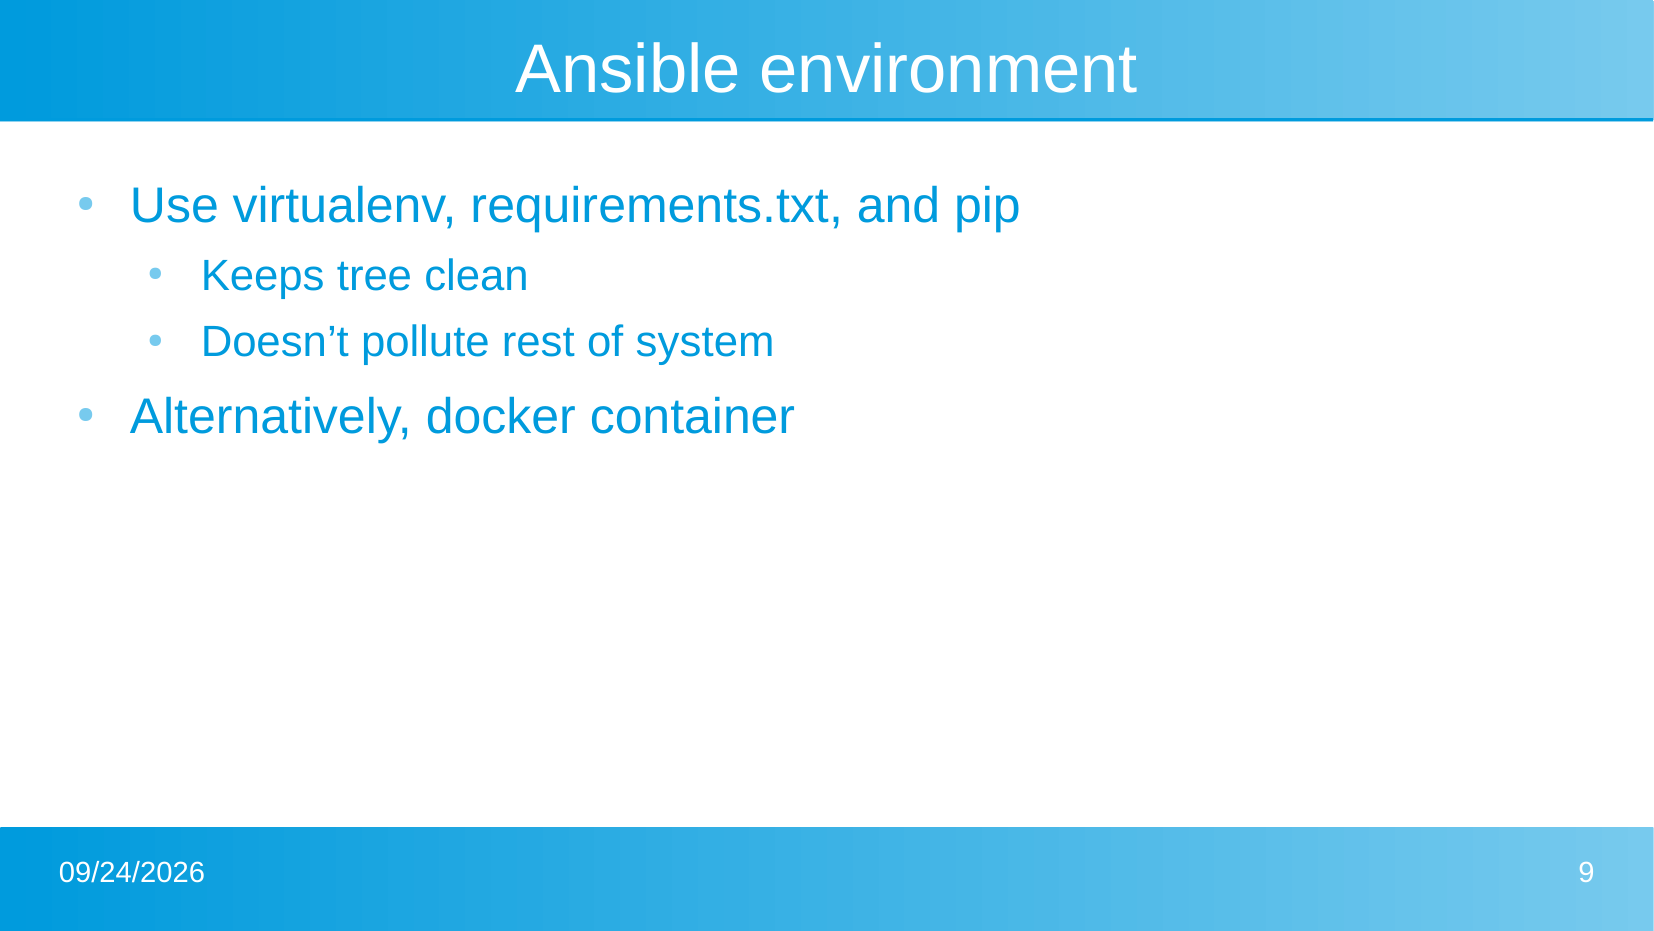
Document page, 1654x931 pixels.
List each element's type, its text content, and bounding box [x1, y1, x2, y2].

title Ansible environment [59, 29, 1595, 108]
list Use virtualenv, requirements.txt, and pip Keeps tree clean Doesn’t pollute rest of system Alternatively, docker container [59, 177, 1595, 768]
